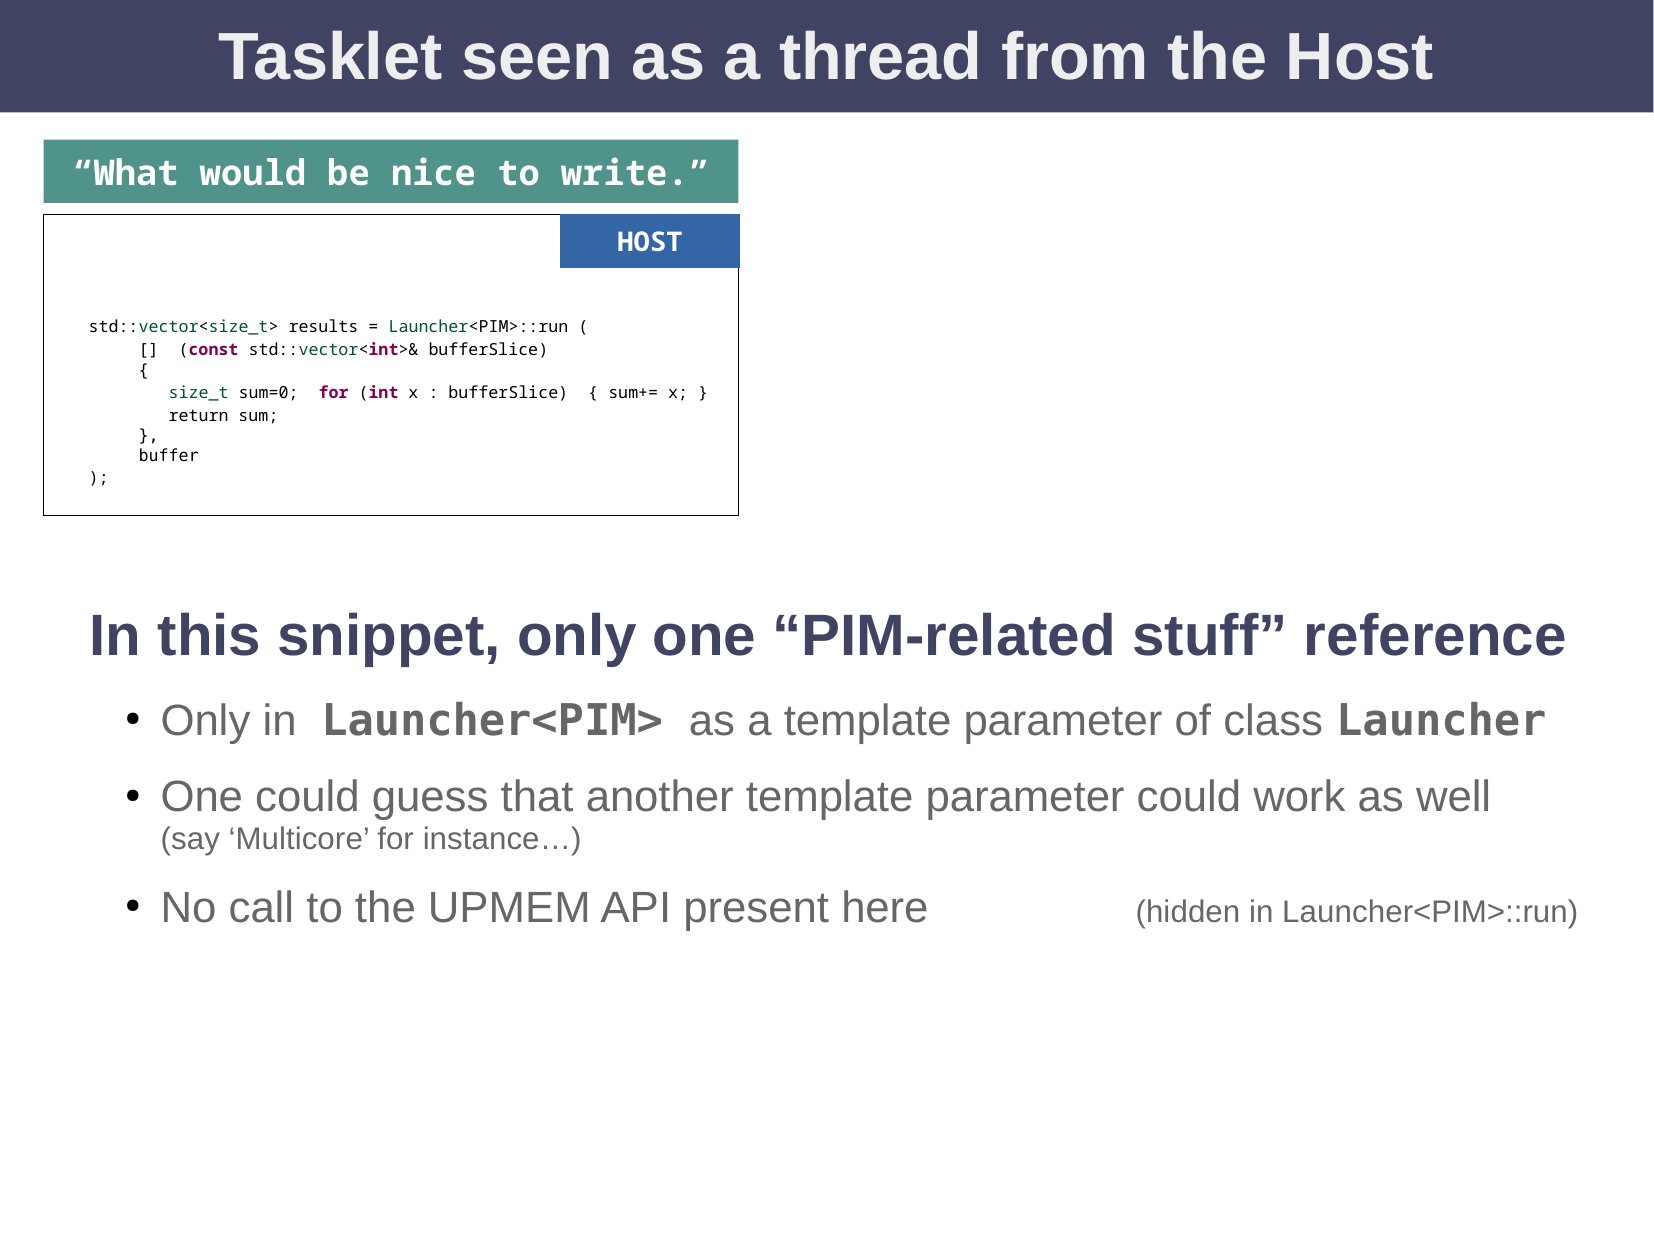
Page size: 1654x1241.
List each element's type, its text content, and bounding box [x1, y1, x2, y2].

text_box Tasklet seen as a thread from the Host [0, 0, 1654, 113]
text_box std::vector<size_t> results = Launcher<PIM>::run ( [] (const std::vector<int>& bufferSlice) { size_t sum=0; for (int x : bufferSlice) { sum+= x; } return sum; }, buffer ); [43, 214, 739, 516]
text_box “What would be nice to write.” [43, 139, 739, 203]
text_box In this snippet, only one “PIM-related stuff” reference Only in Launcher<PIM> as a template parameter of class Launcher One could guess that another template parameter could work as well (say ‘Multicore’ for instance…) No call to the UPMEM API present here (hidden in Launcher<PIM>::run) [75, 595, 1619, 1160]
text_box HOST [560, 214, 740, 268]
